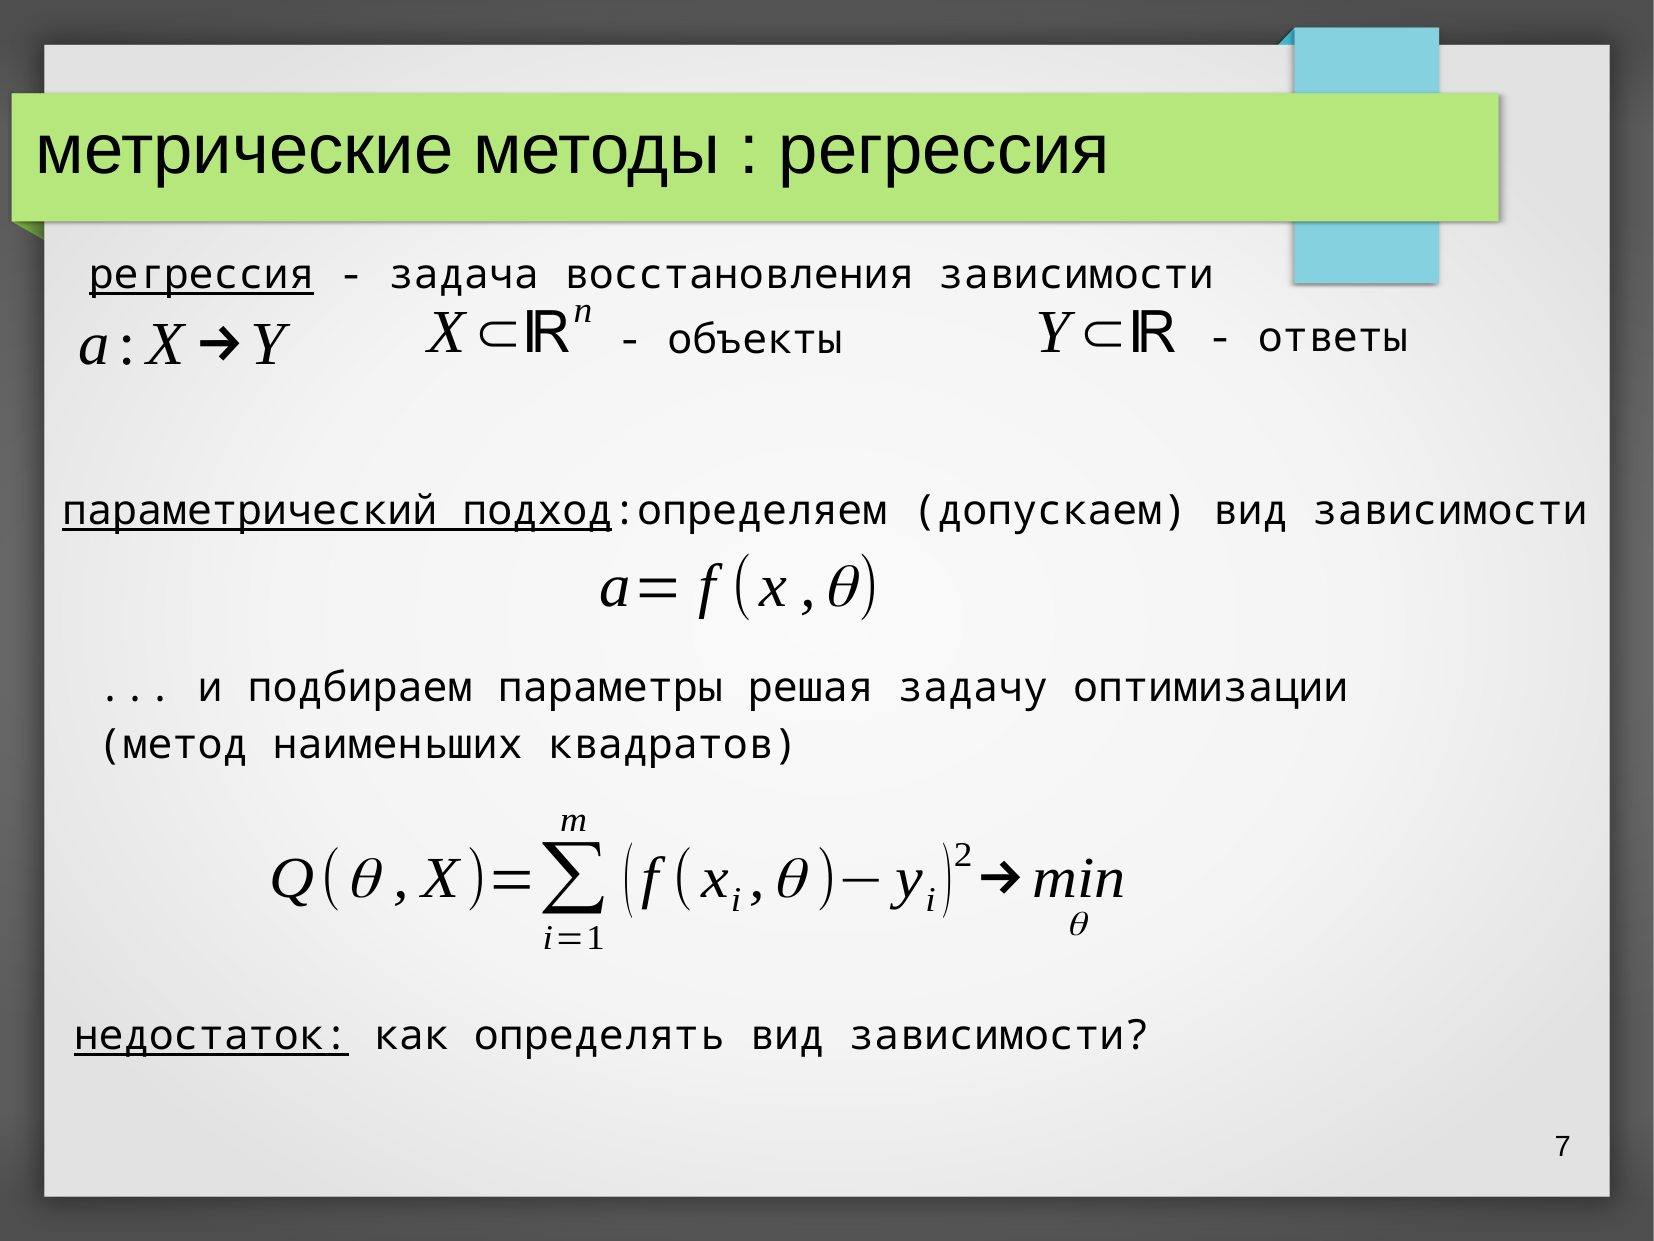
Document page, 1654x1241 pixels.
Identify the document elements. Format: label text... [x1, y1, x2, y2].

chart [70, 323, 299, 385]
text_box недостаток: как определять вид зависимости? [59, 997, 1595, 1109]
chart [1028, 309, 1185, 372]
text_box параметрический подход:определяем (допускаем) вид зависимости [47, 472, 1607, 585]
text_box - объекты [617, 309, 866, 365]
picture [0, 0, 1654, 1241]
text_box регрессия - задача восстановления зависимости [73, 236, 1244, 300]
text_box ... и подбираем параметры решая задачу оптимизации (метод наименьших квадратов) [82, 649, 1430, 768]
chart [416, 297, 600, 373]
chart [264, 799, 1133, 957]
chart [591, 585, 886, 626]
title метрические методы : регрессия [35, 108, 1170, 190]
text_box - ответы [1207, 310, 1433, 360]
